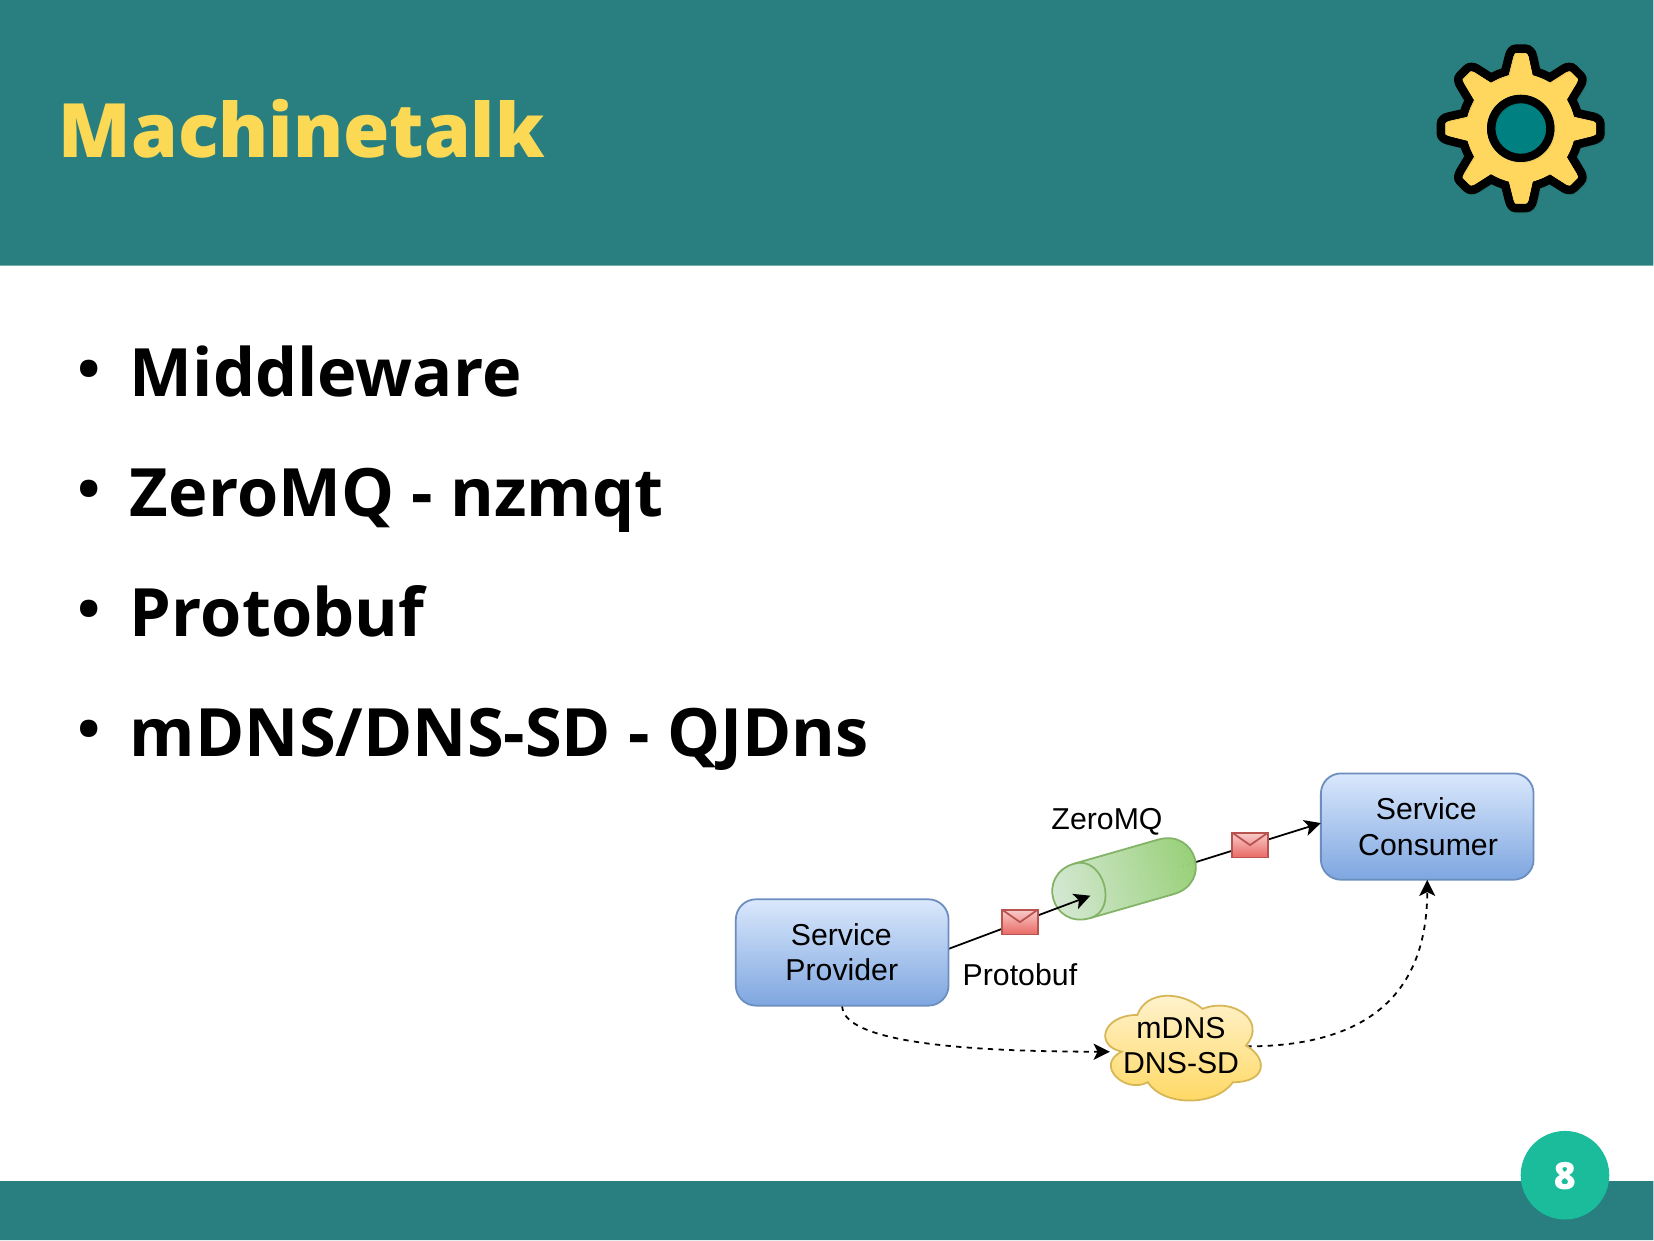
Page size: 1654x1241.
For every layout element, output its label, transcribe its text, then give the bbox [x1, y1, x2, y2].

title Machinetalk [59, 49, 1595, 207]
picture [732, 769, 1538, 1111]
list Middleware ZeroMQ - nzmqt Protobuf mDNS/DNS-SD - QJDns [59, 324, 1595, 1152]
